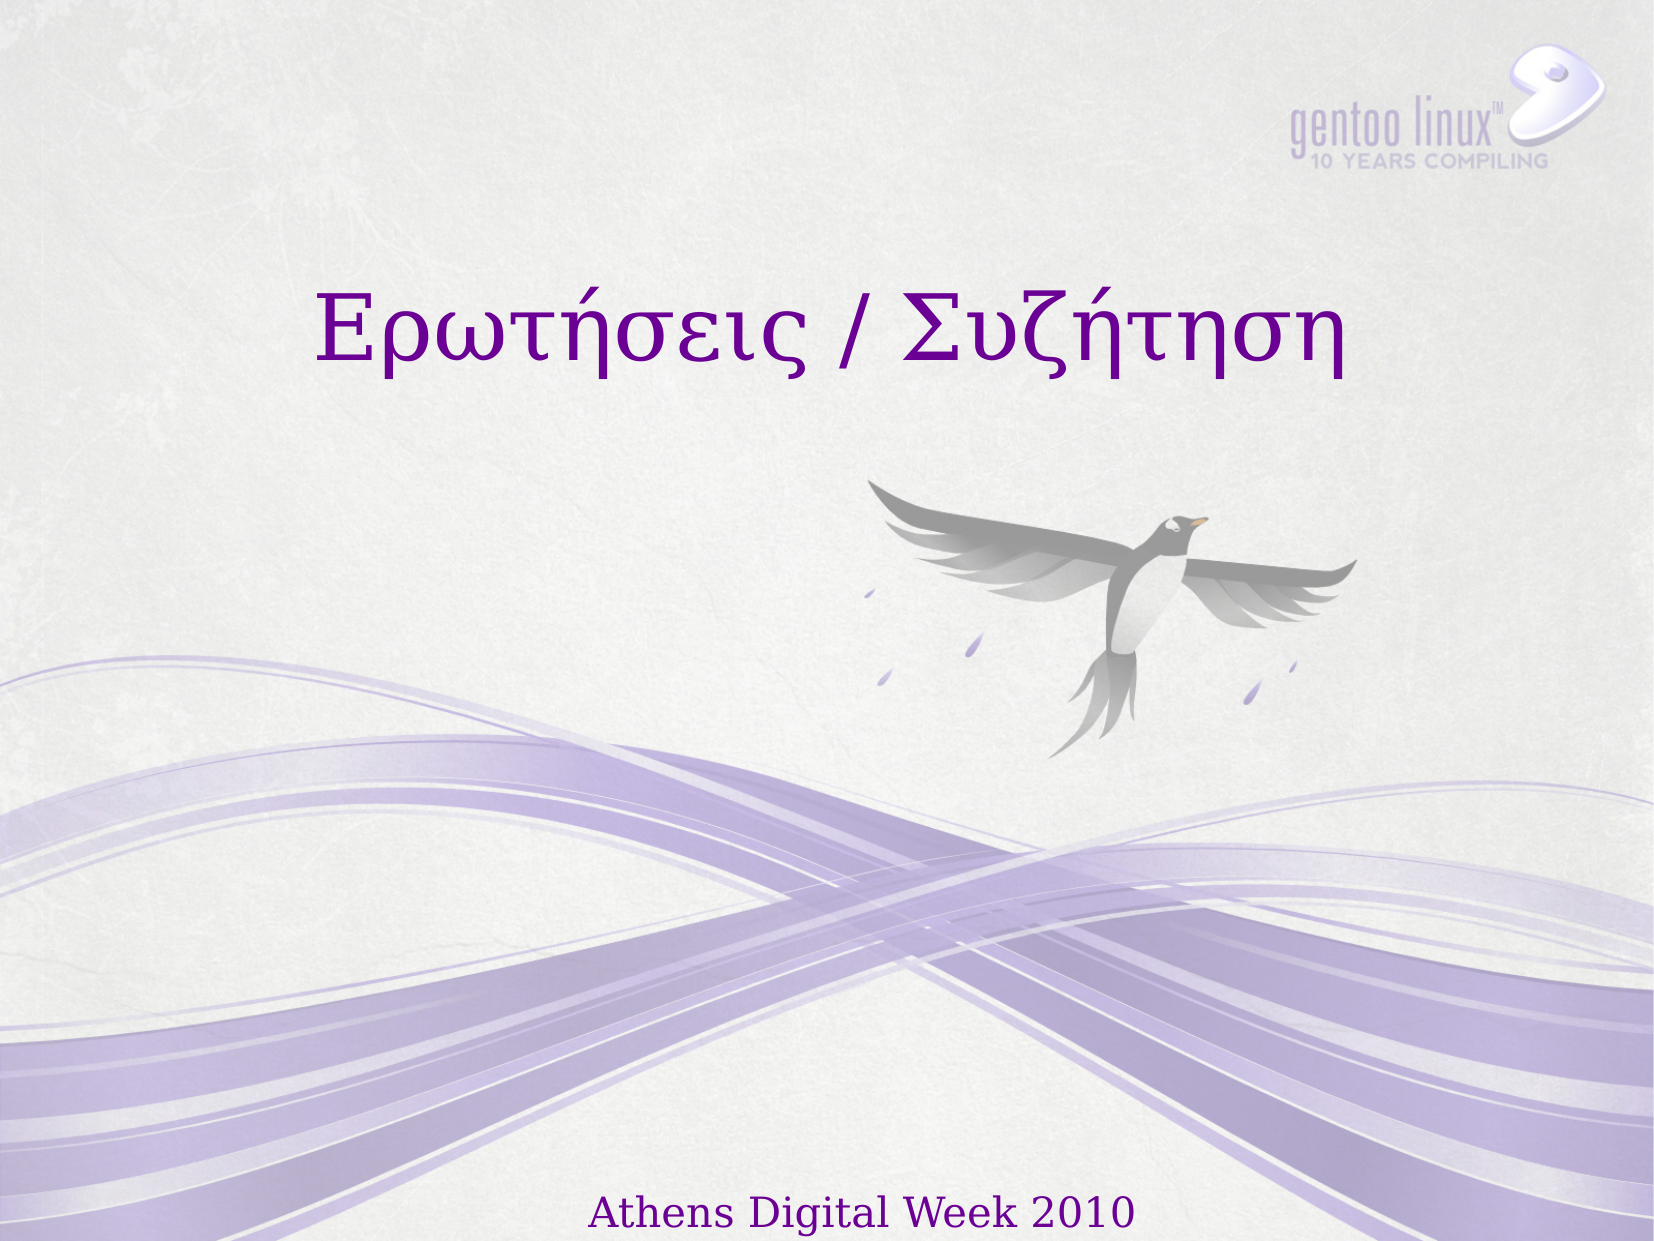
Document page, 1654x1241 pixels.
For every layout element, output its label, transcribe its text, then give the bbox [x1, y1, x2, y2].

title Athens Digital Week 2010 [562, 1189, 1163, 1238]
picture [0, 0, 1654, 1241]
title Ερωτήσεις / Συζήτηση [86, 225, 1576, 433]
